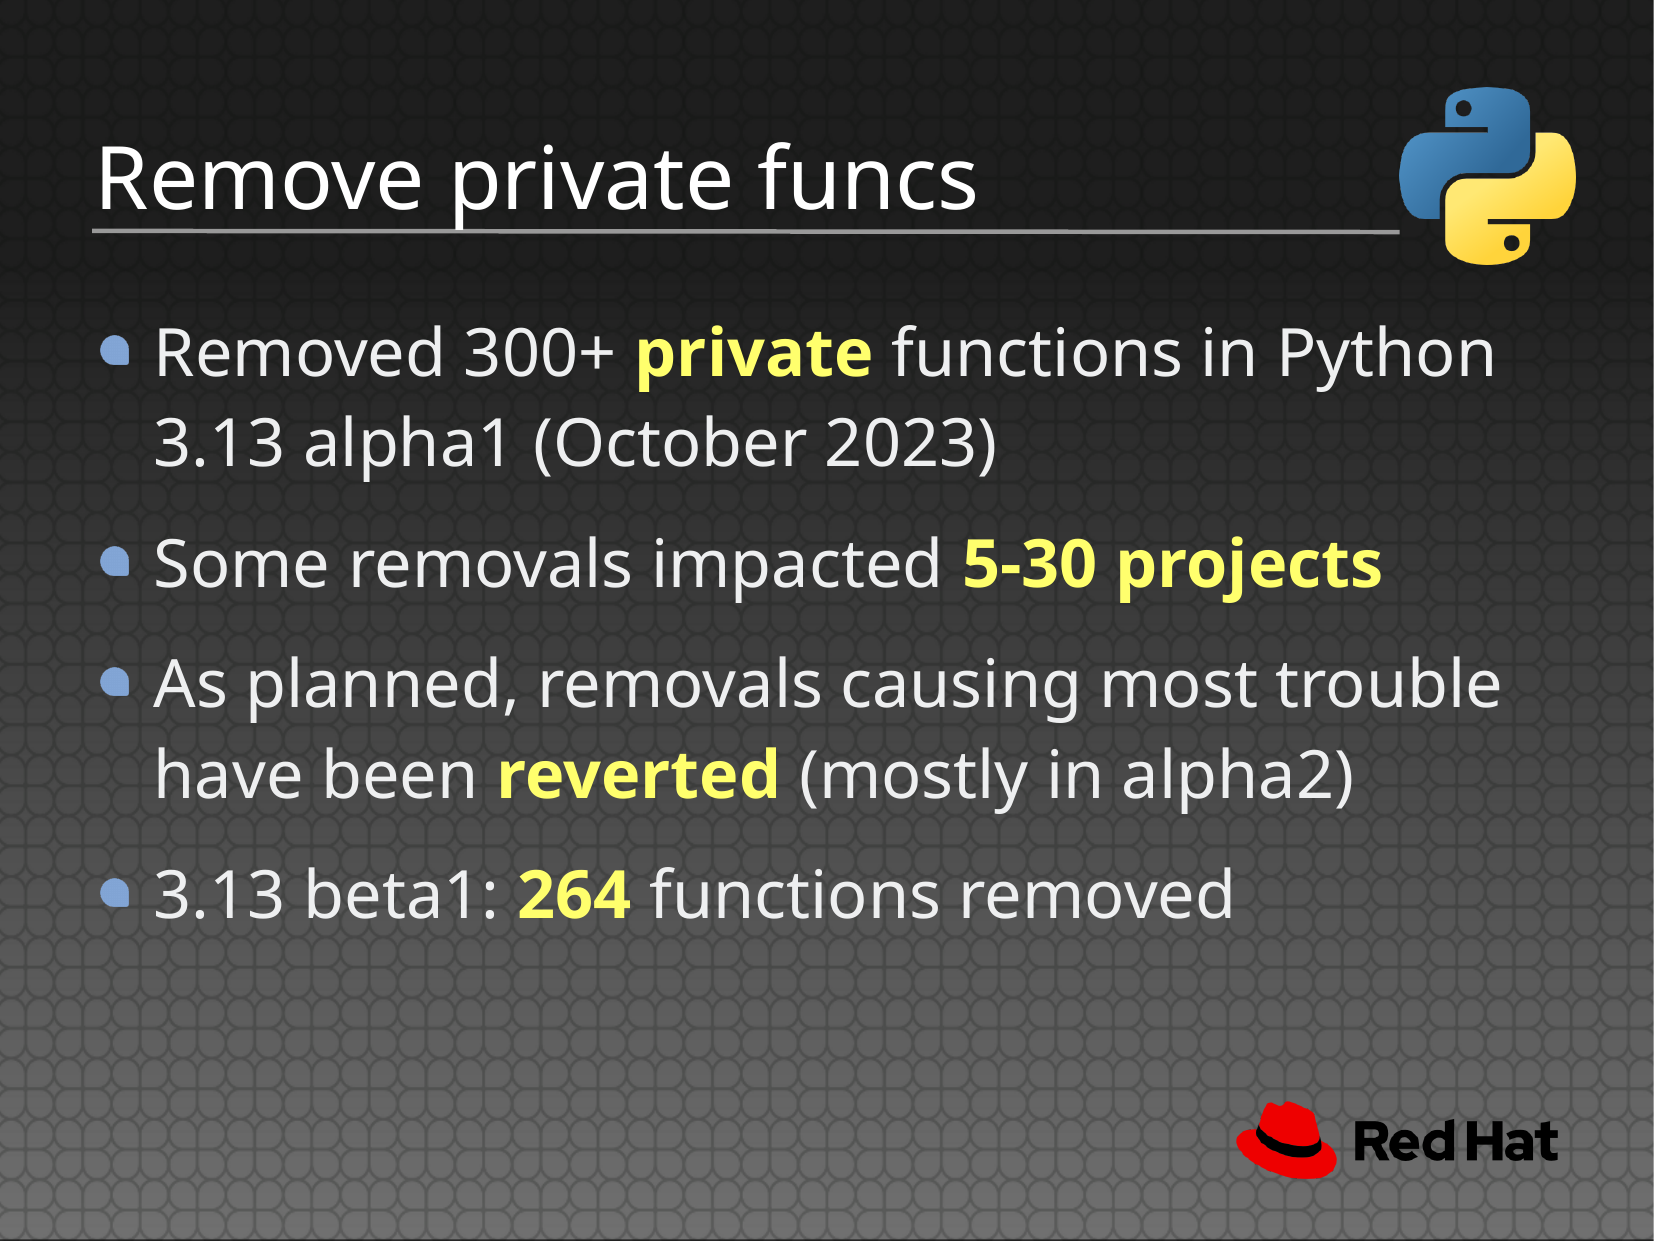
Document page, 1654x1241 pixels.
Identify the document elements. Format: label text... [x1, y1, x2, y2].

title Remove private funcs [94, 100, 1426, 251]
picture [0, 0, 1654, 1241]
list Removed 300+ private functions in Python 3.13 alpha1 (October 2023) Some removals impacted 5-30 projects As planned, removals causing most trouble have been reverted (mostly in alpha2) 3.13 beta1: 264 functions removed [82, 304, 1629, 1045]
